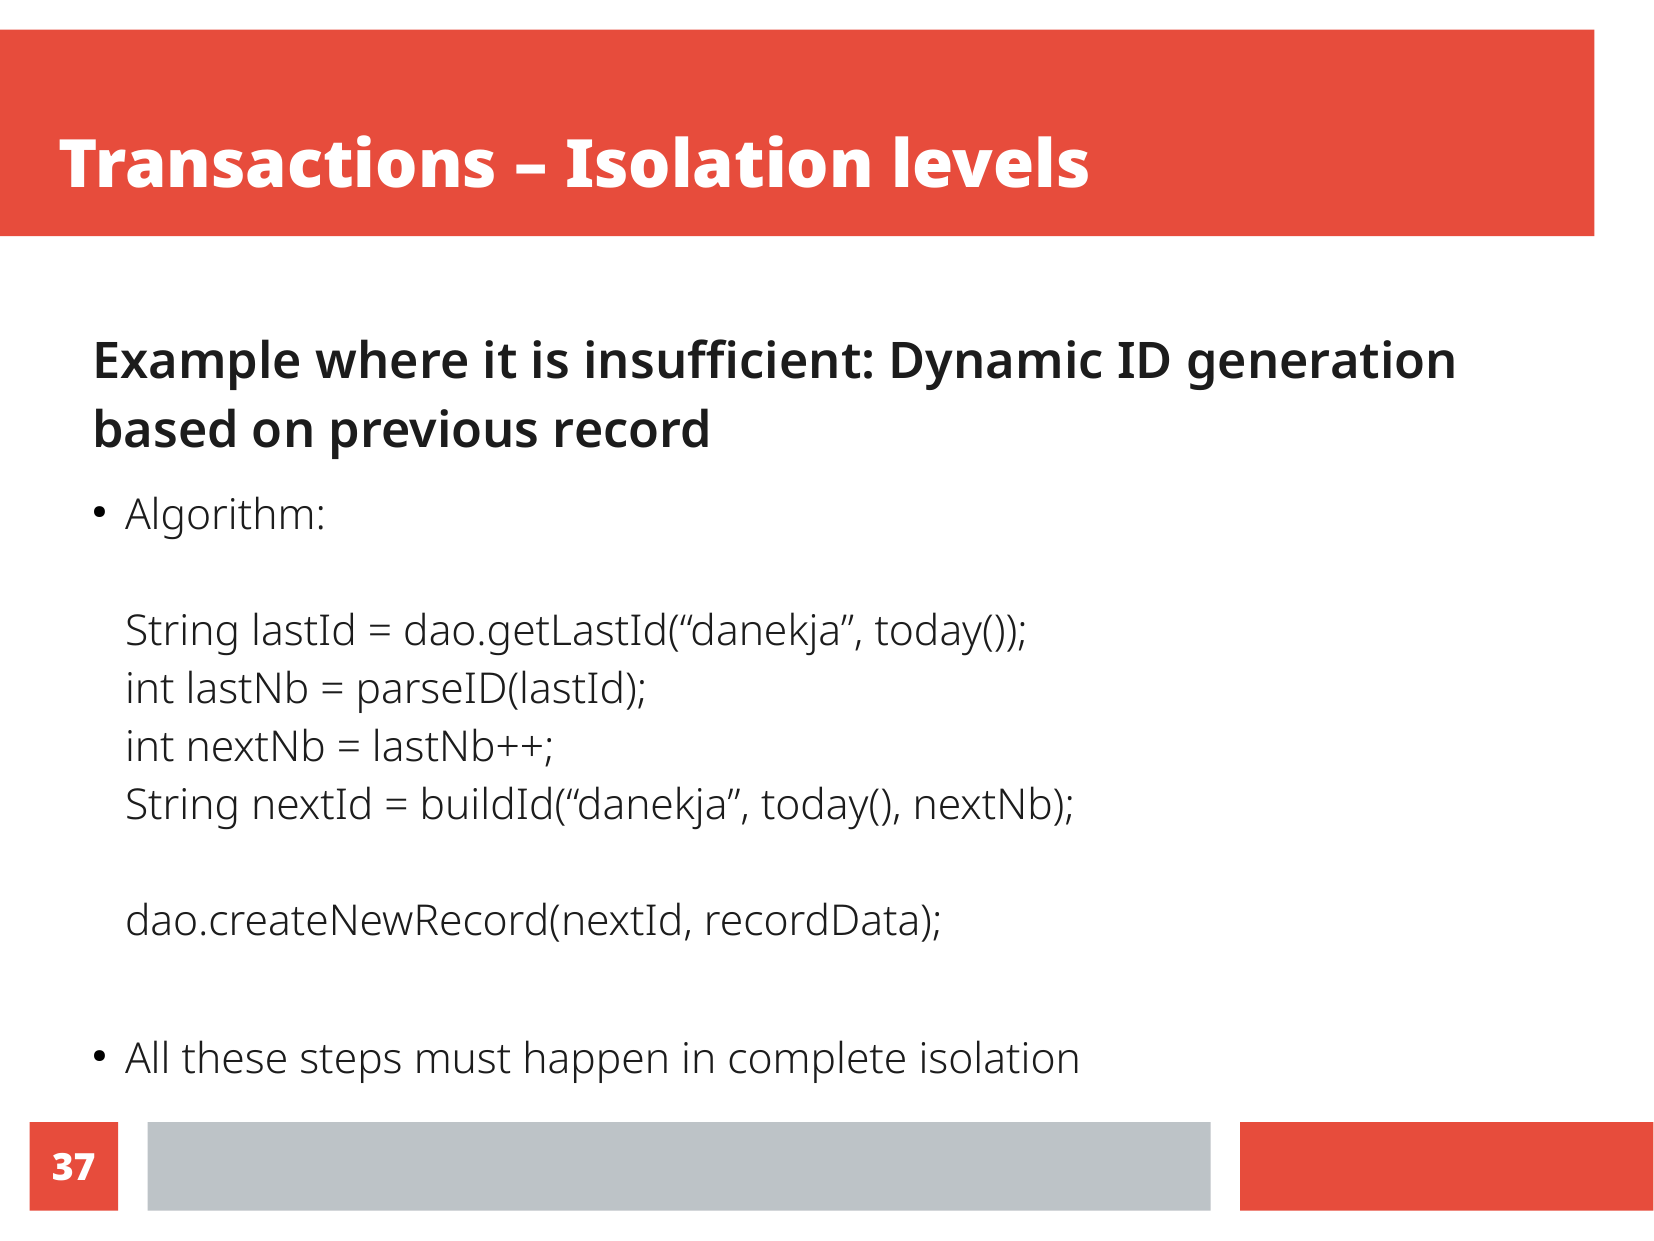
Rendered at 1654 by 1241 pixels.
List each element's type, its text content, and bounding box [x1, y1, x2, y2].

list Example where it is insufficient: Dynamic ID generation based on previous record Algorithm: String lastId = dao.getLastId(“danekja”, today()); int lastNb = parseID(lastId); int nextNb = lastNb++; String nextId = buildId(“danekja”, today(), nextNb); dao.createNewRecord(nextId, recordData); All these steps must happen in complete isolation [59, 324, 1565, 1093]
title Transactions – Isolation levels [59, 59, 1595, 207]
